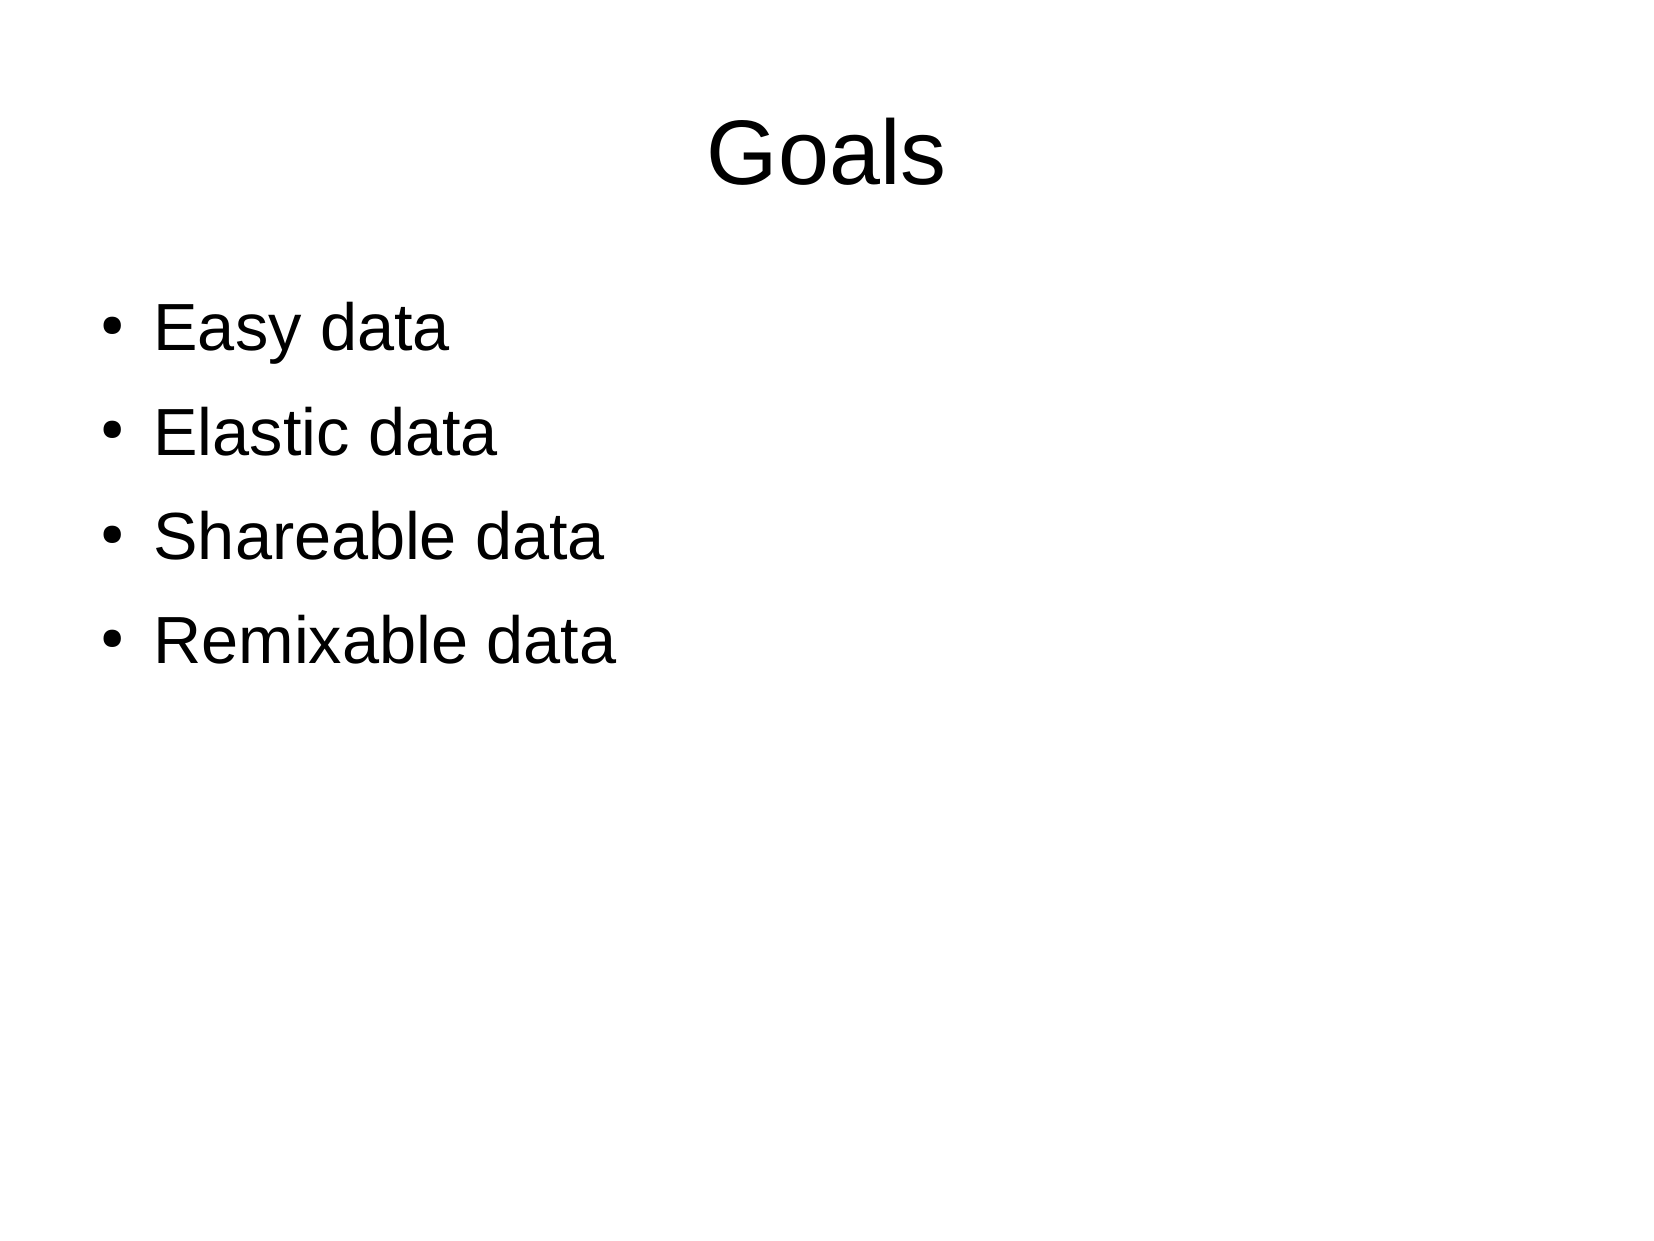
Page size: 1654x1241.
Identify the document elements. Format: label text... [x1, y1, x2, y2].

title Goals [82, 49, 1571, 257]
list Easy data Elastic data Shareable data Remixable data [82, 290, 1538, 1010]
